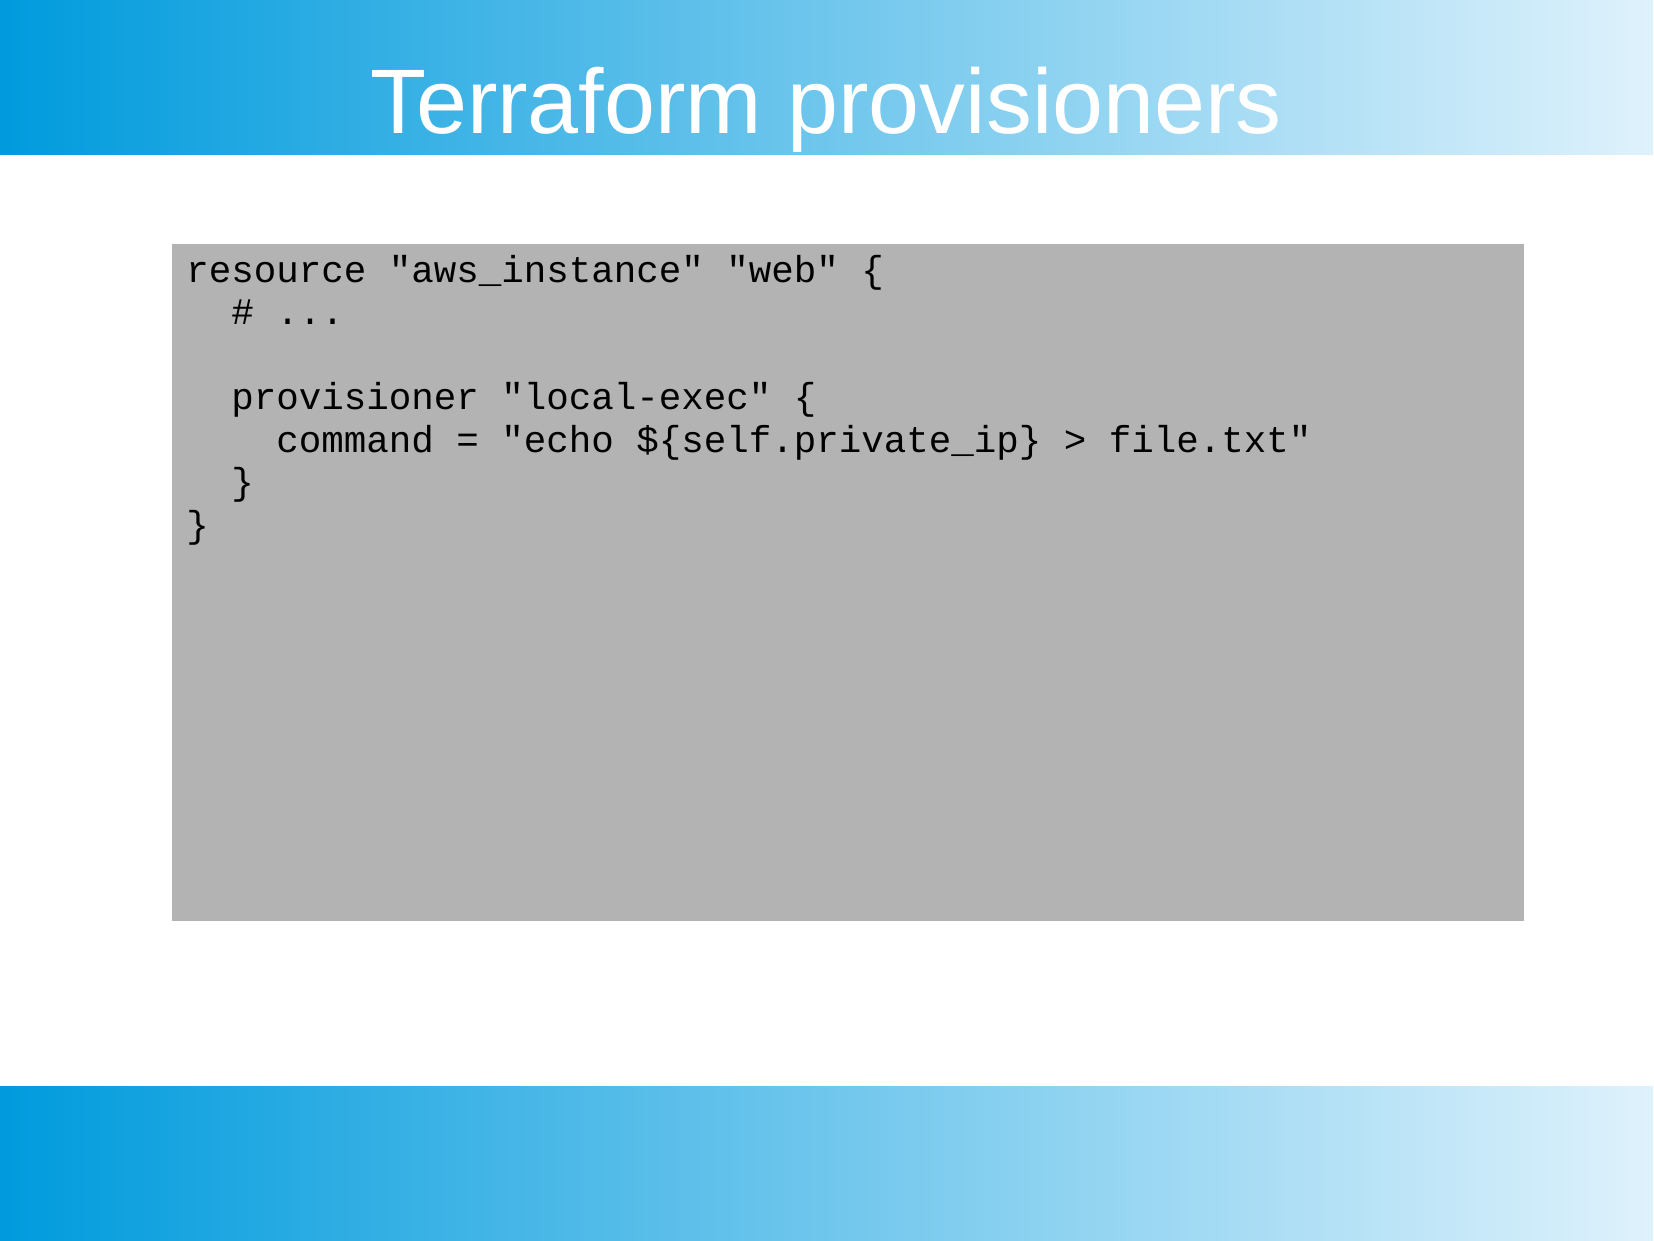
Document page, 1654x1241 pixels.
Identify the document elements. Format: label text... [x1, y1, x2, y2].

table_header resource "aws_instance" "web" { # ... provisioner "local-exec" { command = "echo ${self.private_ip} > file.txt" } } [172, 244, 1524, 921]
list [82, 290, 1571, 1010]
title Terraform provisioners [82, 49, 1571, 155]
